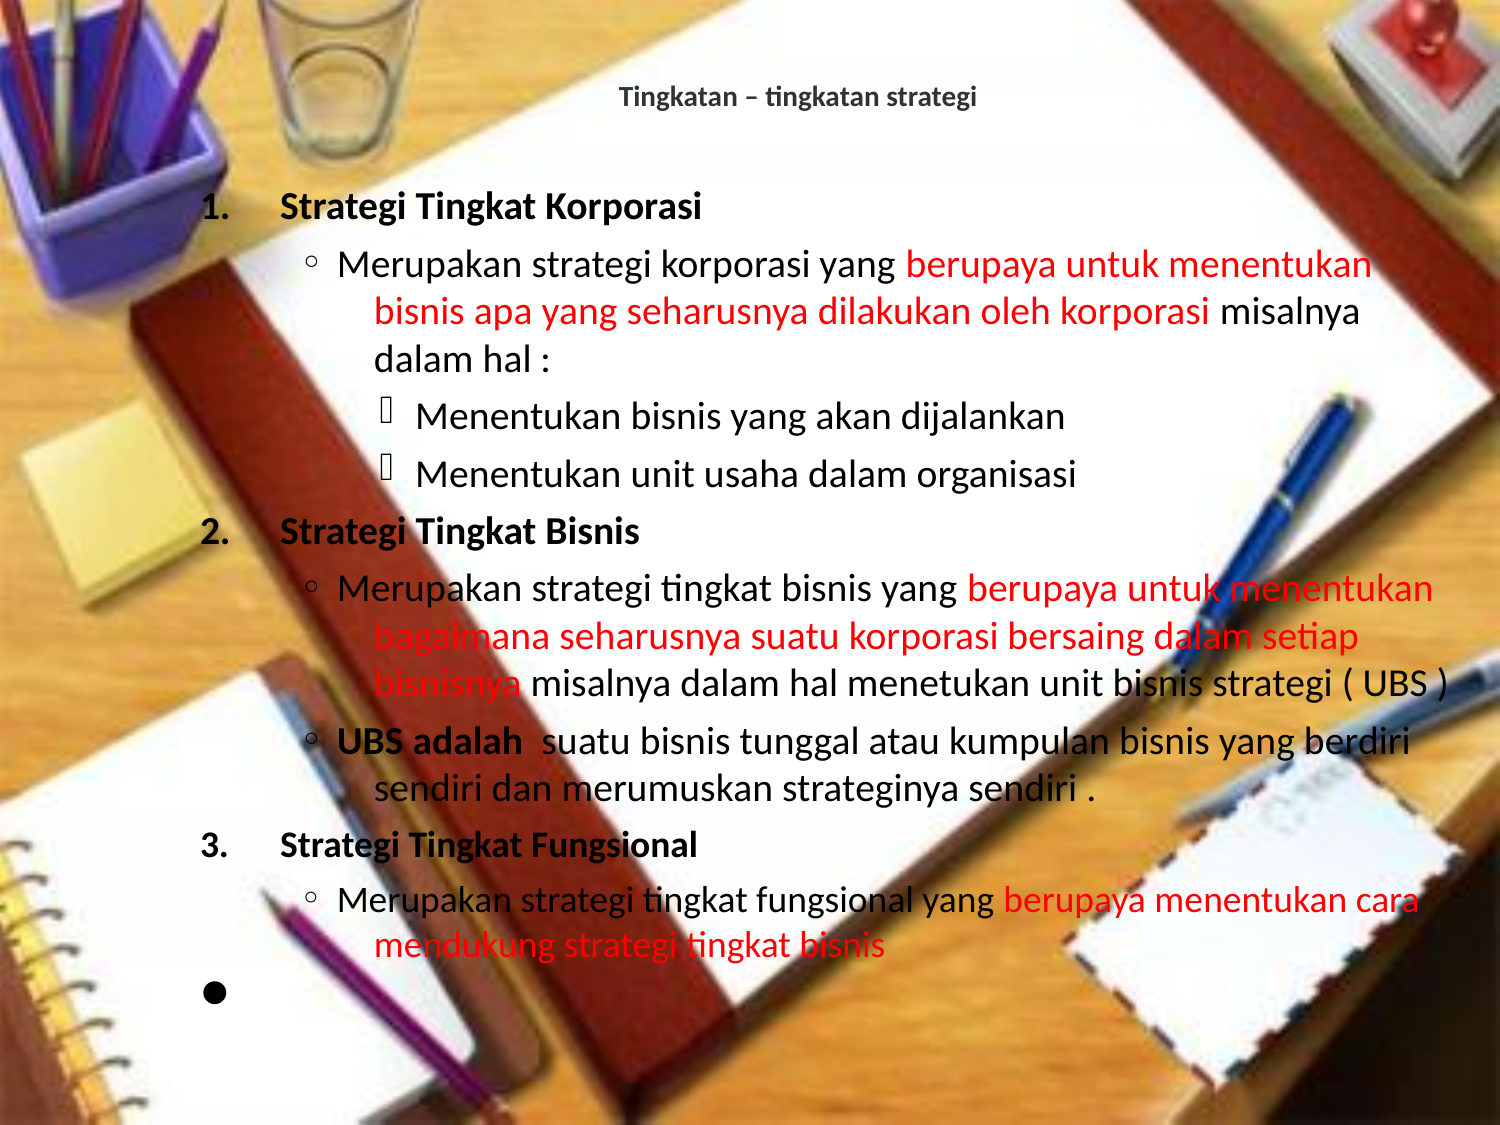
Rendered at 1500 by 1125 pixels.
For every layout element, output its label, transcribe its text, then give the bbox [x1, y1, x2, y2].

list Strategi Tingkat Korporasi Merupakan strategi korporasi yang berupaya untuk menentukan bisnis apa yang seharusnya dilakukan oleh korporasi misalnya dalam hal : Menentukan bisnis yang akan dijalankan Menentukan unit usaha dalam organisasi Strategi Tingkat Bisnis Merupakan strategi tingkat bisnis yang berupaya untuk menentukan bagaimana seharusnya suatu korporasi bersaing dalam setiap bisnisnya misalnya dalam hal menetukan unit bisnis strategi ( UBS ) UBS adalah suatu bisnis tunggal atau kumpulan bisnis yang berdiri sendiri dan merumuskan strateginya sendiri . Strategi Tingkat Fungsional Merupakan strategi tingkat fungsional yang berupaya menentukan cara mendukung strategi tingkat bisnis [159, 172, 1466, 1026]
title Tingkatan – tingkatan strategi [183, 42, 1414, 147]
